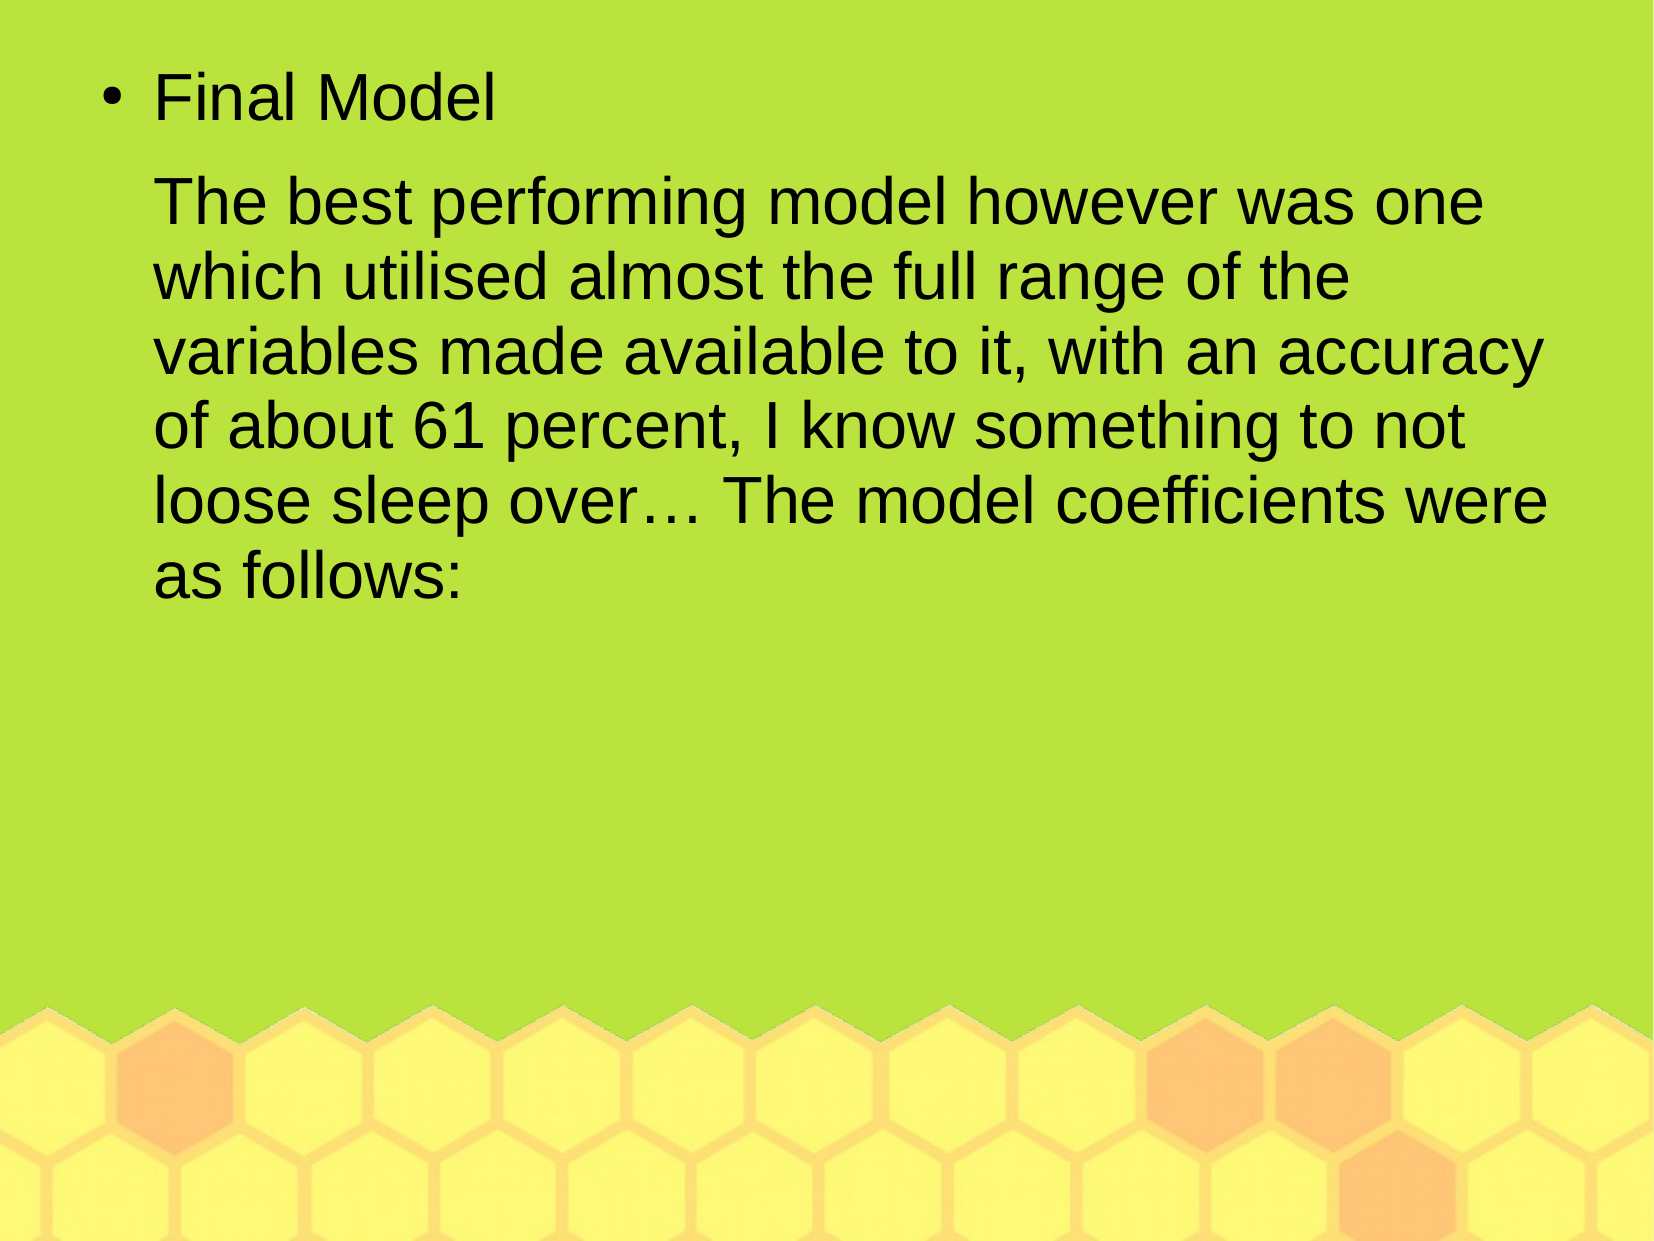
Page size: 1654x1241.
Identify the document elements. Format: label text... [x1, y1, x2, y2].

picture [0, 1001, 1654, 1241]
list Final Model The best performing model however was one which utilised almost the full range of the variables made available to it, with an accuracy of about 61 percent, I know something to not loose sleep over… The model coefficients were as follows: [82, 60, 1571, 1010]
